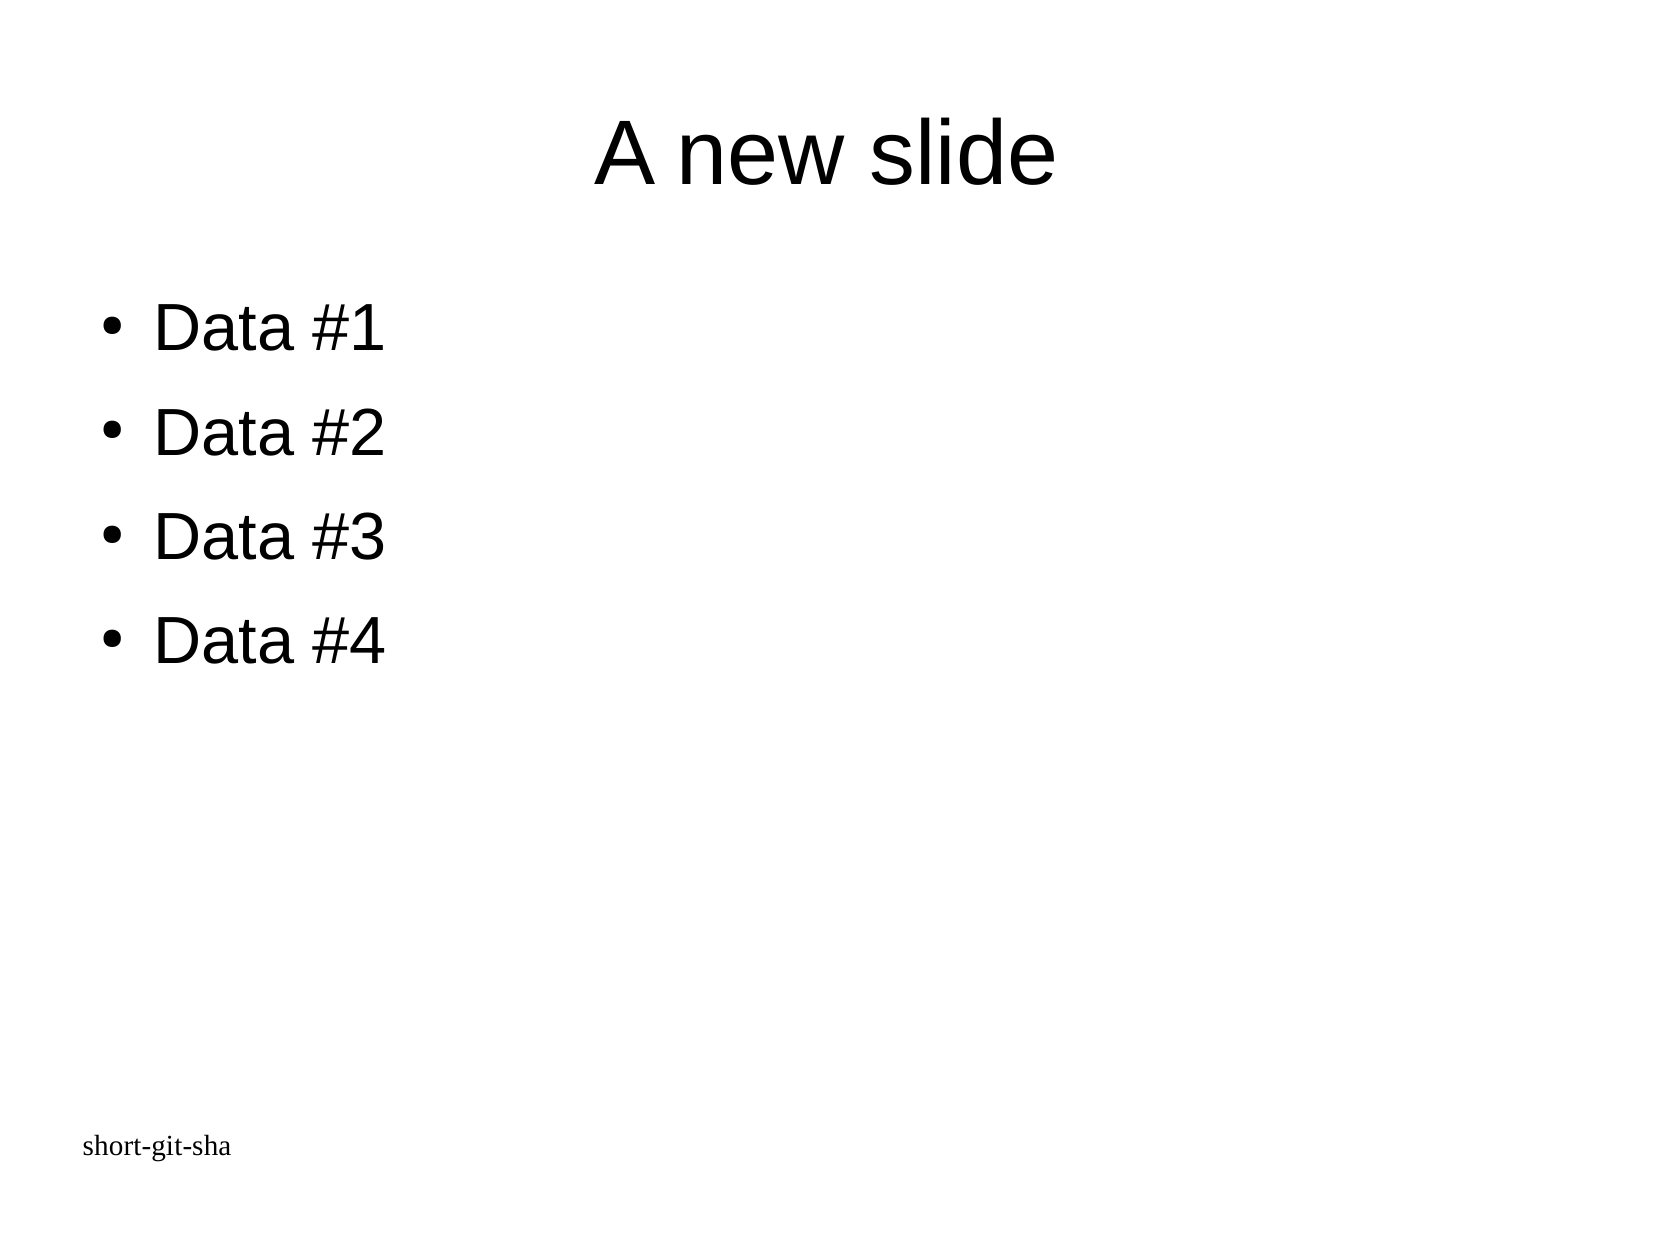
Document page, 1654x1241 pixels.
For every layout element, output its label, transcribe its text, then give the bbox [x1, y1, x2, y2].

title A new slide [82, 49, 1571, 257]
list Data #1 Data #2 Data #3 Data #4 [82, 290, 1538, 1010]
